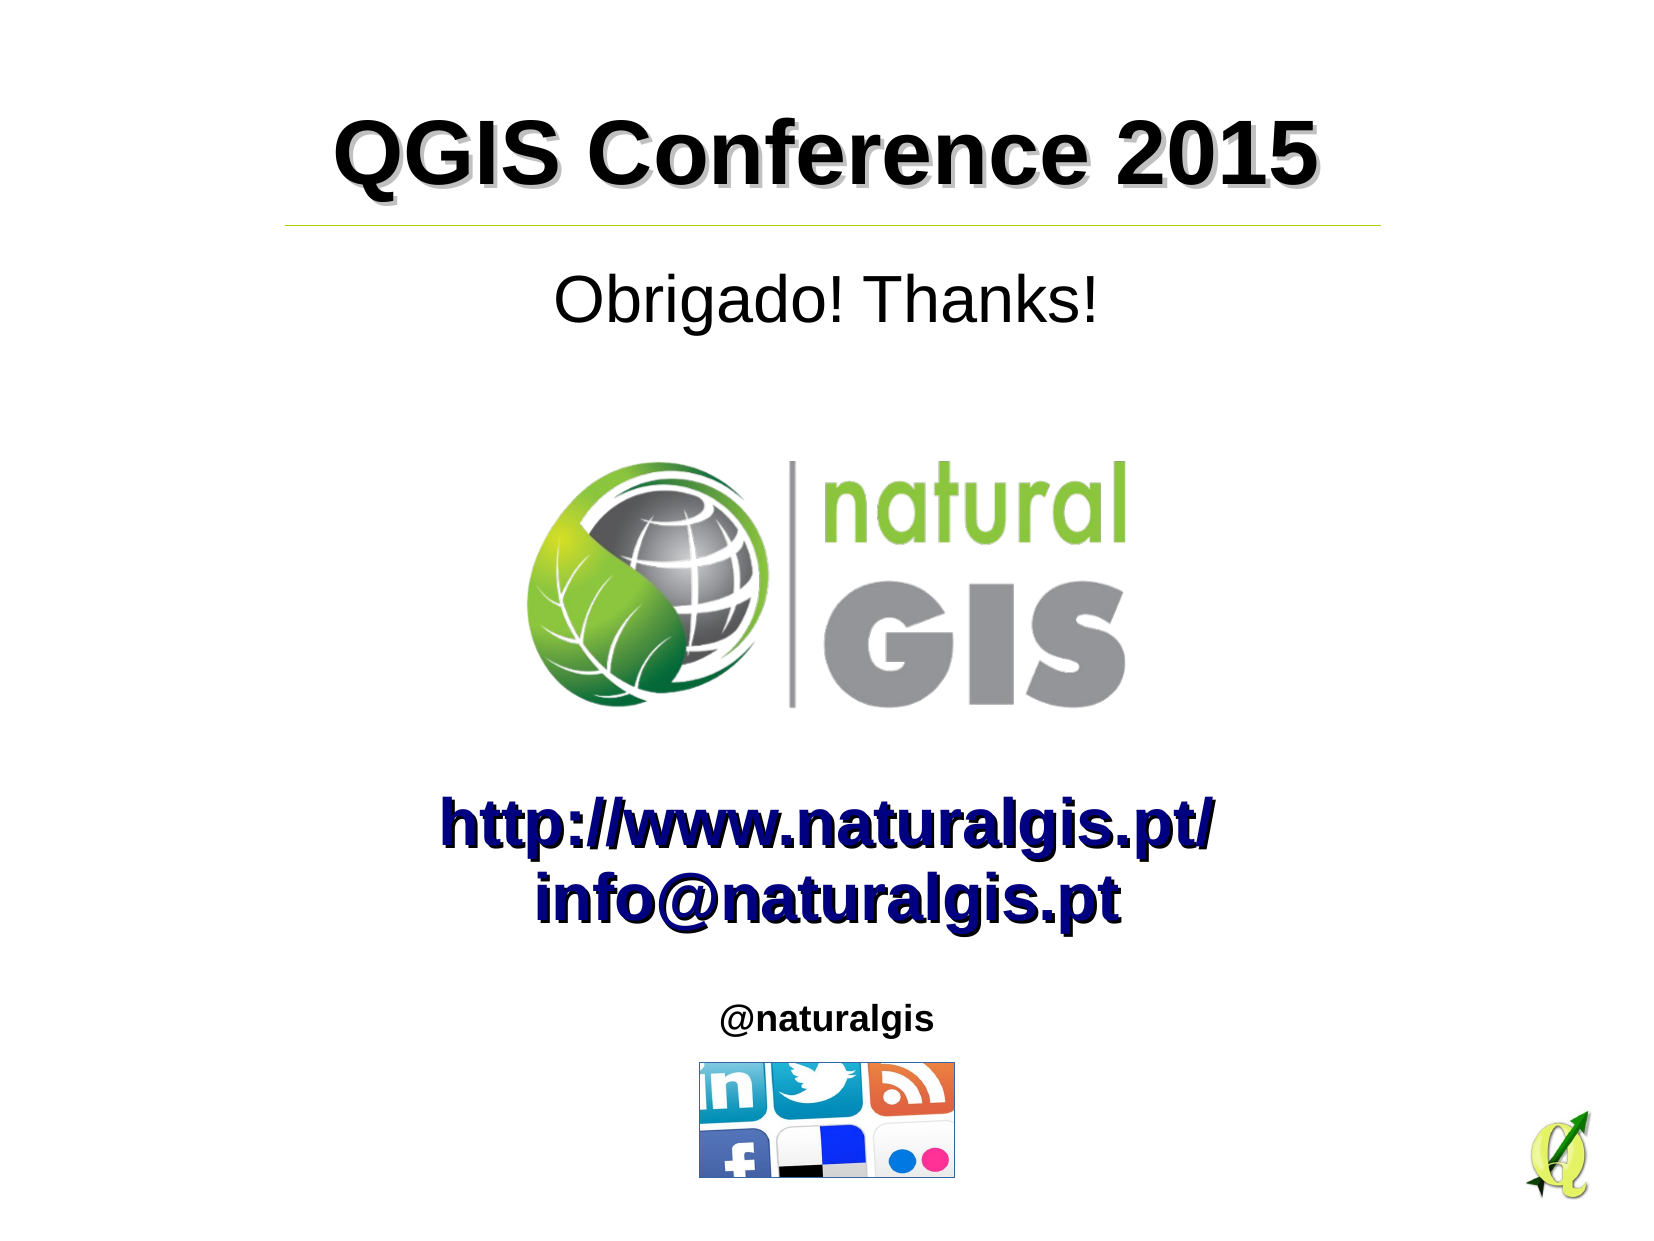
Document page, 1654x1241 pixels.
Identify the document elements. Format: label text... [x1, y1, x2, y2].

subtitle Obrigado! Thanks! http://www.naturalgis.pt/ info@naturalgis.pt [82, 261, 1571, 1010]
picture [699, 1062, 955, 1178]
picture [1500, 1109, 1621, 1201]
text_box @naturalgis [704, 989, 950, 1047]
picture [426, 387, 1227, 788]
title QGIS Conference 2015 [82, 49, 1571, 257]
